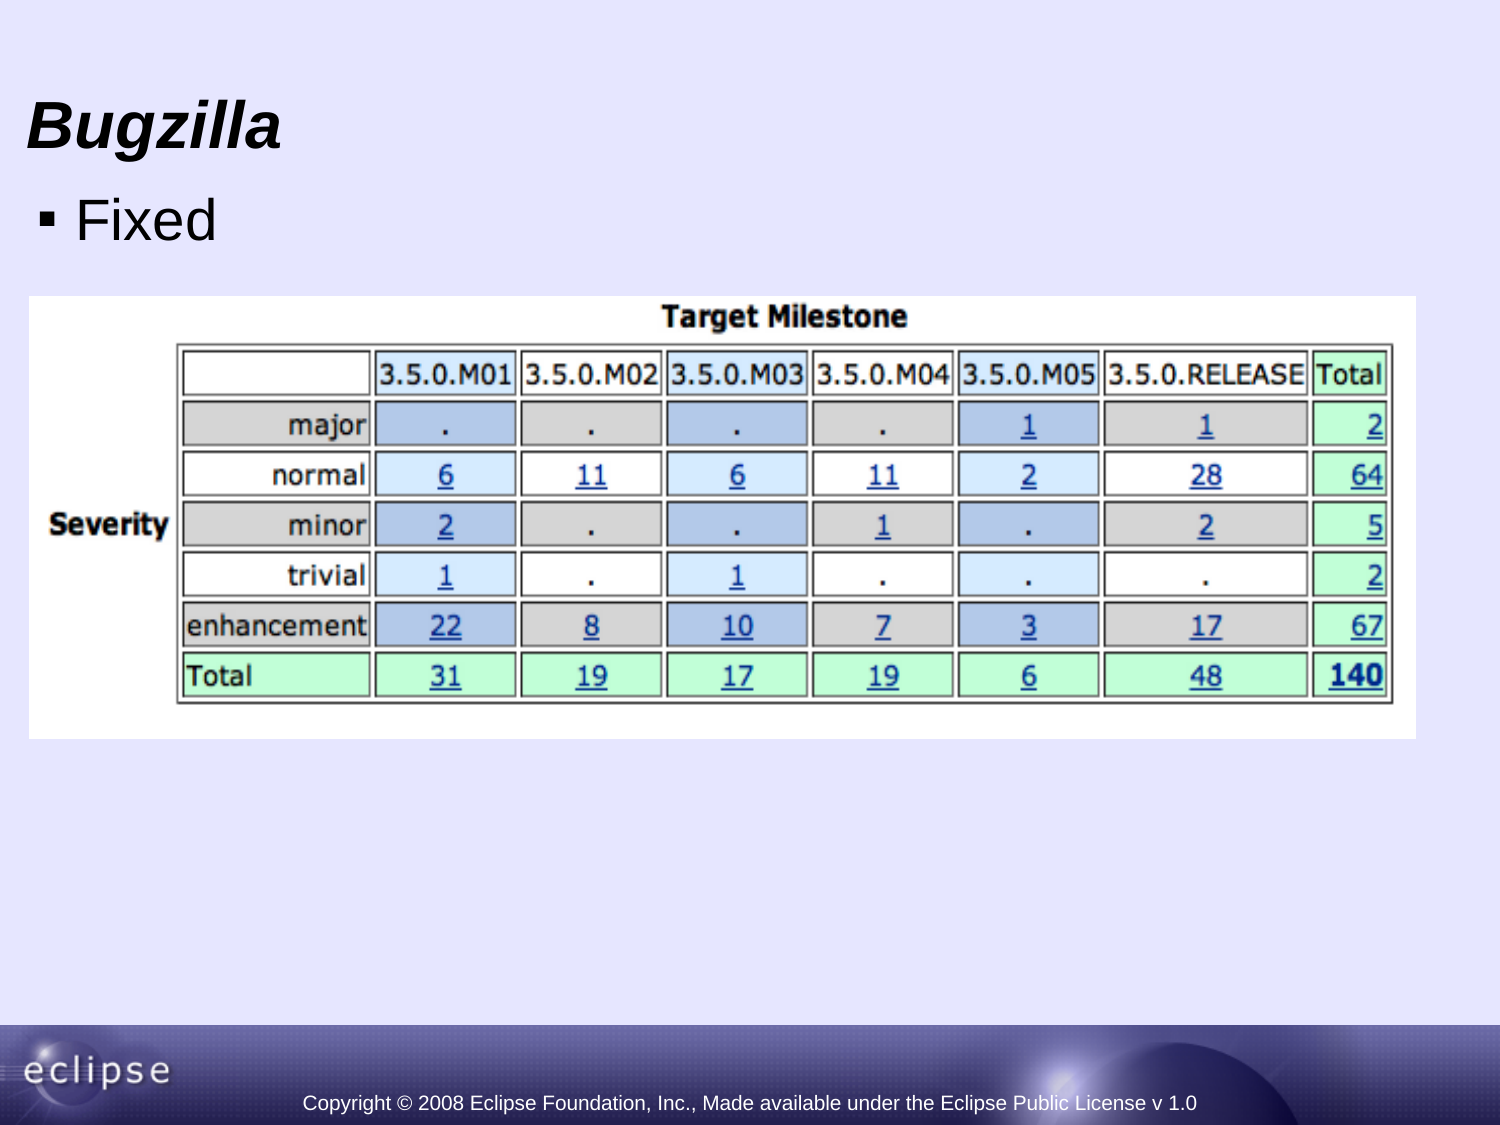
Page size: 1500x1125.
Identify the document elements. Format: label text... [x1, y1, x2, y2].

list Fixed [37, 187, 1463, 1021]
title Bugzilla [26, 84, 1474, 172]
picture [29, 296, 1416, 739]
picture [0, 1025, 1500, 1125]
